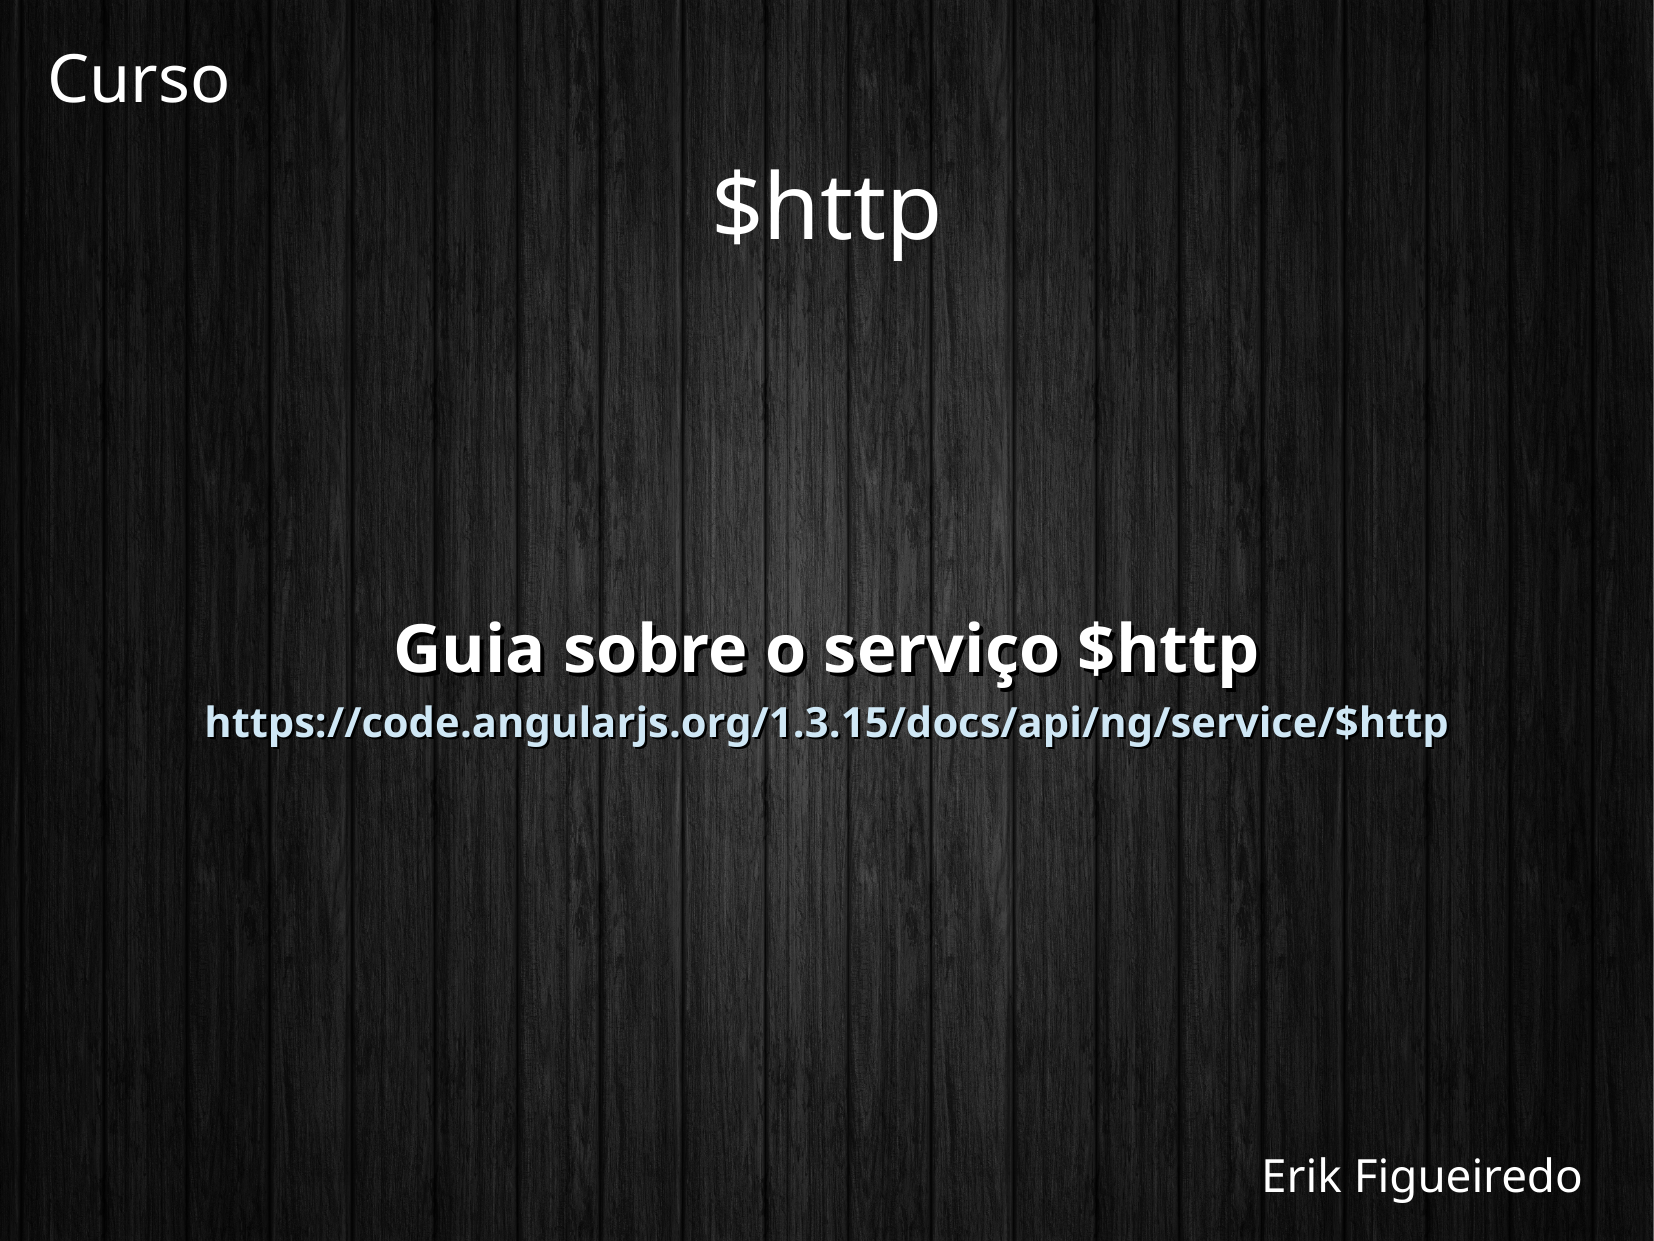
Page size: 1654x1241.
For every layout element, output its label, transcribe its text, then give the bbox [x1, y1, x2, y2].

title $http [83, 129, 1572, 278]
text_box Curso [47, 35, 1087, 119]
list Guia sobre o serviço $http https://code.angularjs.org/1.3.15/docs/api/ng/service/$http [83, 311, 1572, 1131]
text_box Erik Figueiredo [768, 1133, 1596, 1217]
picture [0, 0, 1654, 1241]
